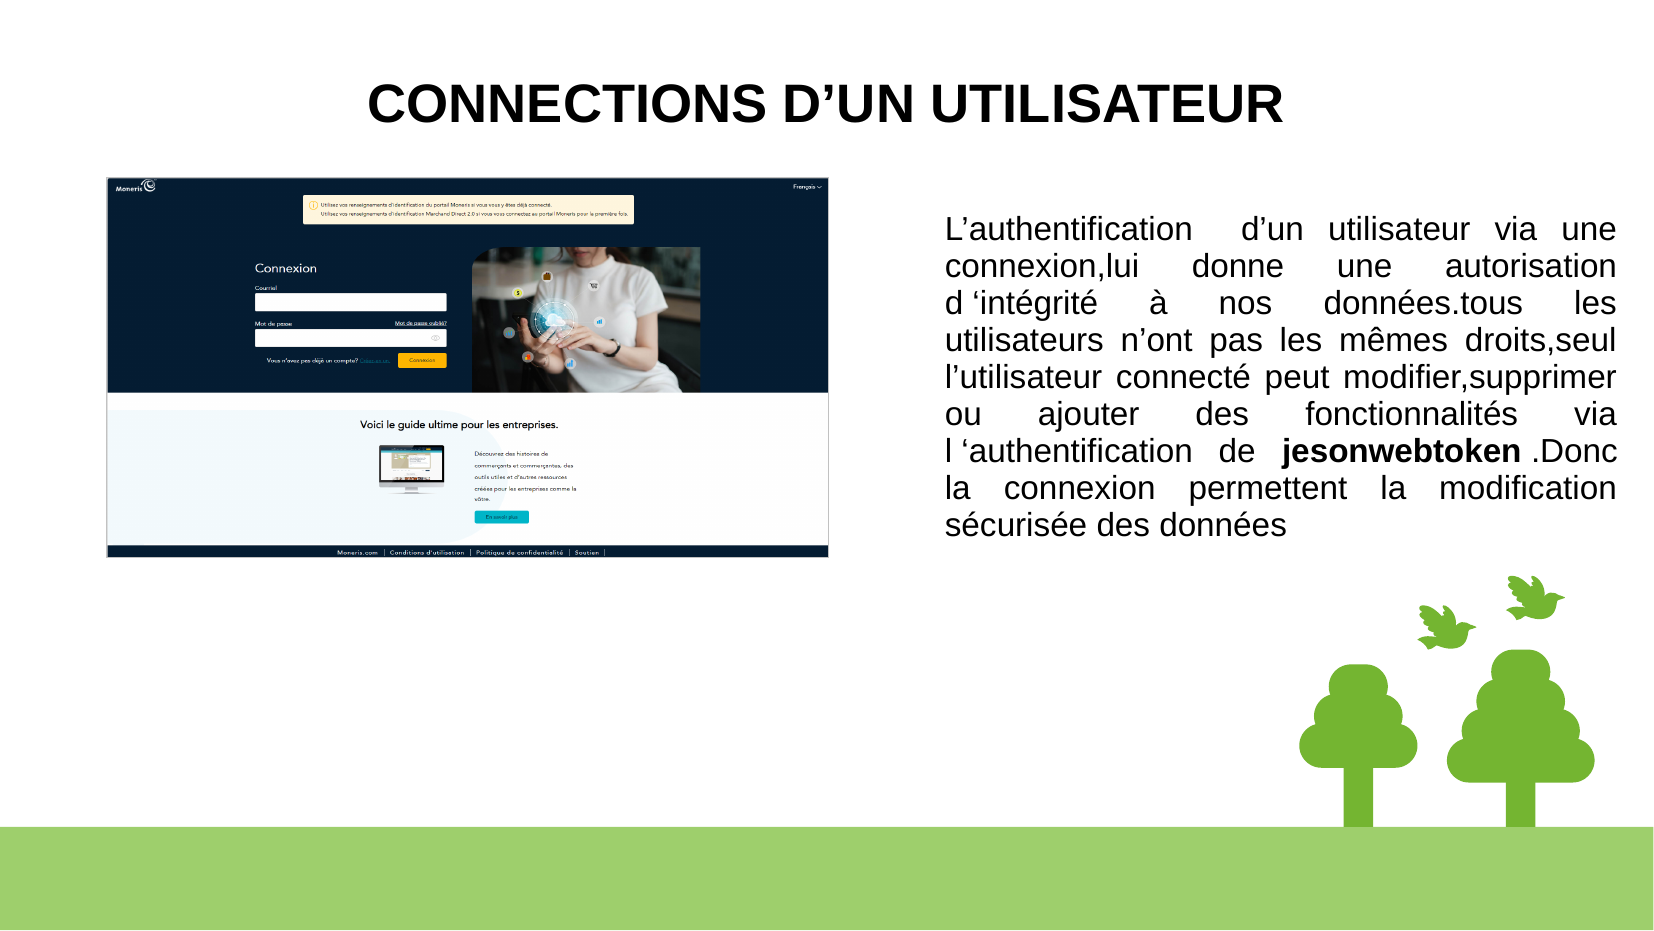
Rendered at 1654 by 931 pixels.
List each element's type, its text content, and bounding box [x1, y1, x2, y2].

title CONNECTIONS D’UN UTILISATEUR [88, 29, 1565, 178]
picture [106, 177, 829, 558]
list L’authentification d’un utilisateur via une connexion,lui donne une autorisation d ‘intégrité à nos données.tous les utilisateurs n’ont pas les mêmes droits,seul l’utilisateur connecté peut modifier,supprimer ou ajouter des fonctionnalités via l ‘authentification de jesonwebtoken .Donc la connexion permettent la modification sécurisée des données [873, 210, 1618, 742]
